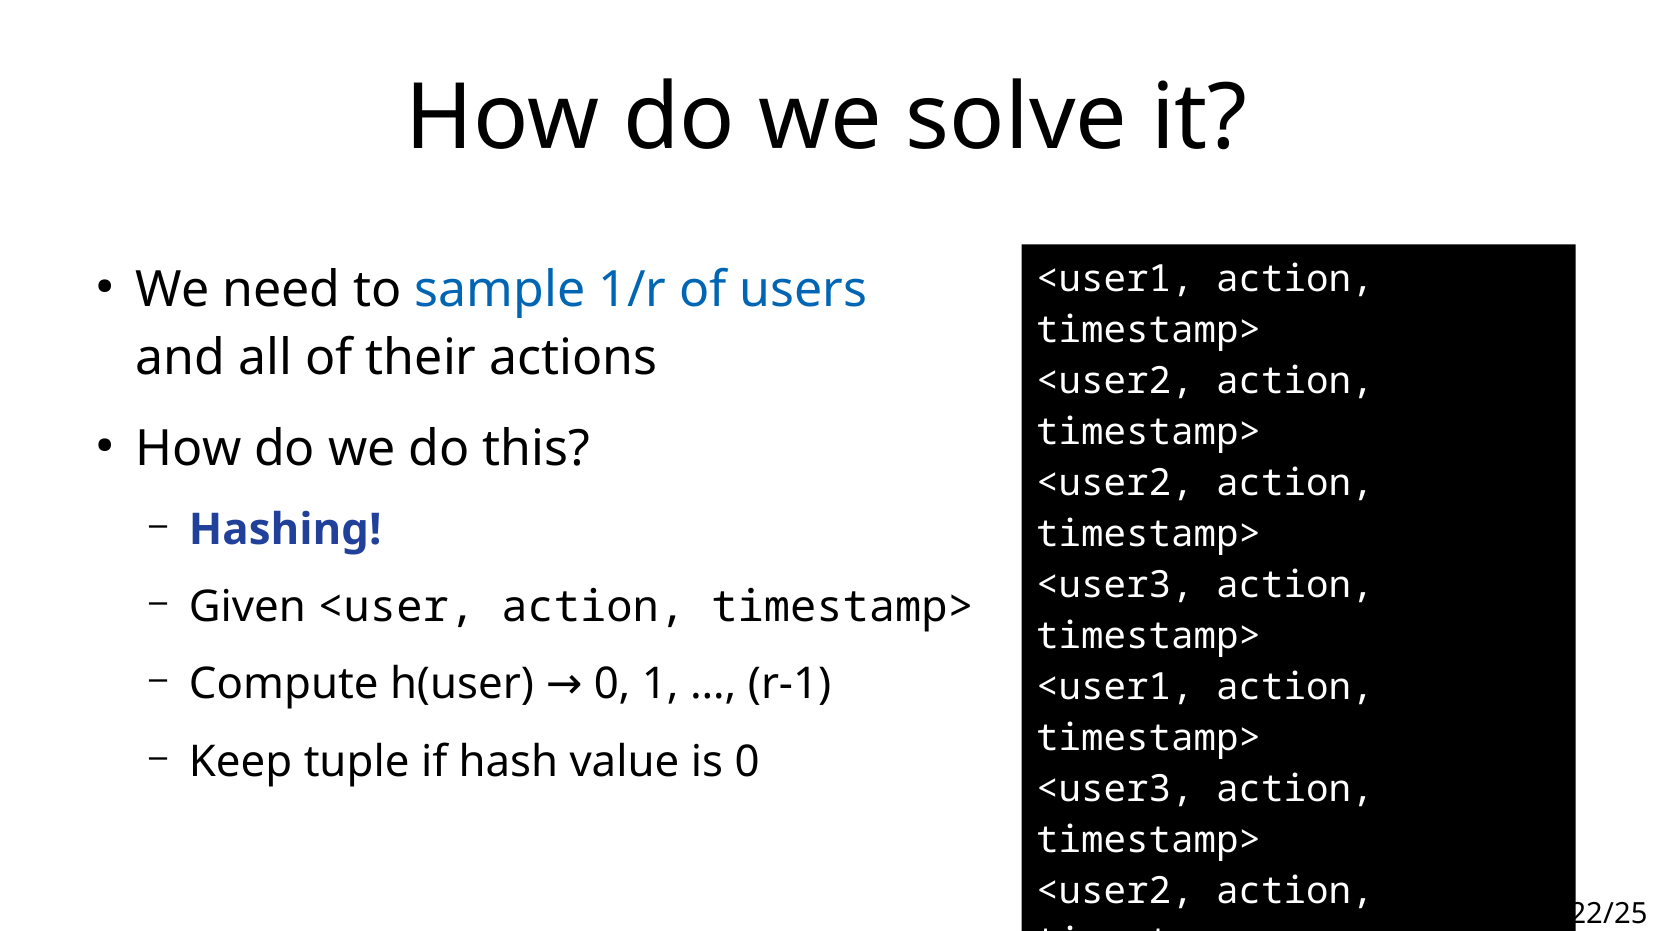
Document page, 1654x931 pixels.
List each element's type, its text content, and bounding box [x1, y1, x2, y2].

list We need to sample 1/r of users and all of their actions How do we do this? Hashing! Given <user, action, timestamp> Compute h(user) → 0, 1, …, (r-1) Keep tuple if hash value is 0 [82, 253, 1021, 790]
title How do we solve it? [82, 1, 1571, 226]
text_box <user1, action, timestamp> <user2, action, timestamp> <user2, action, timestamp> <user3, action, timestamp> <user1, action, timestamp> <user3, action, timestamp> <user2, action, timestamp> <user1, action, timestamp> <user2, action, timestamp> ... [1021, 244, 1576, 840]
